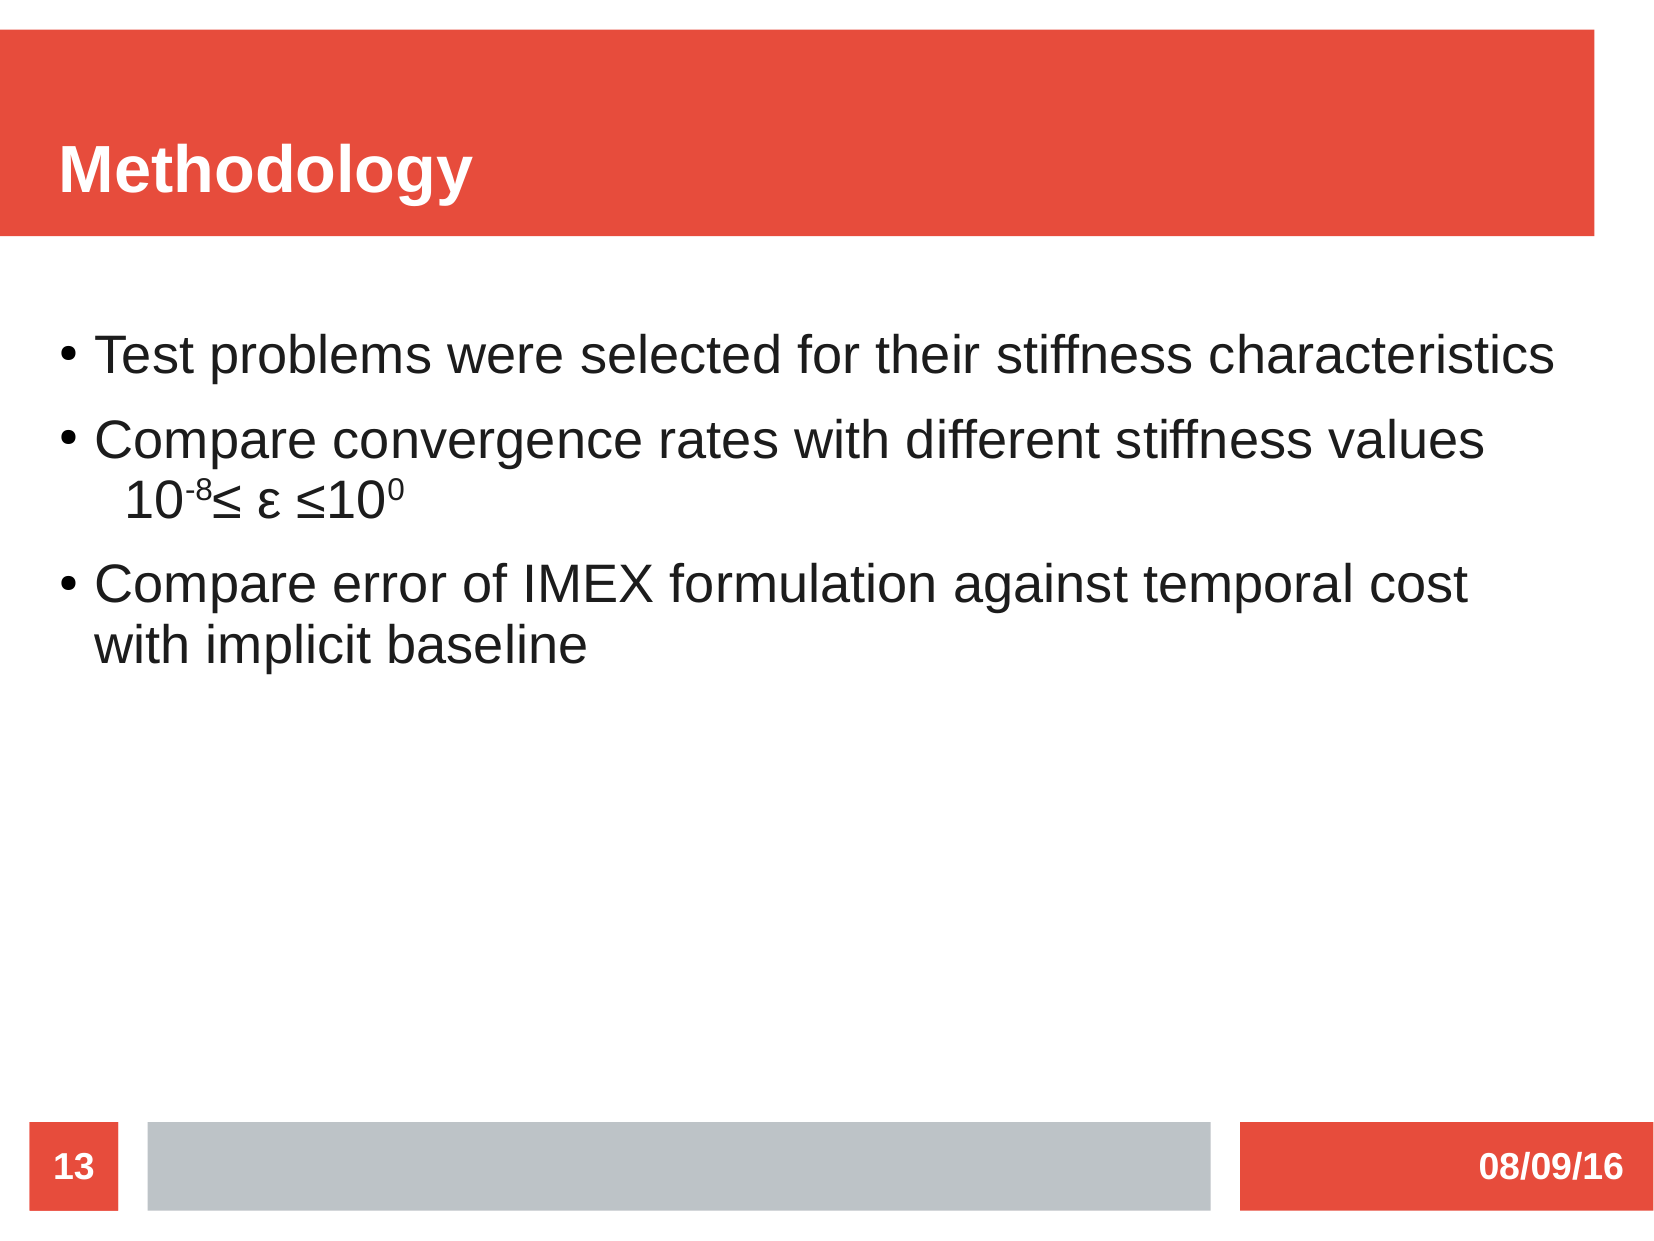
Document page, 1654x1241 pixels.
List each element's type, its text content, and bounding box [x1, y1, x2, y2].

list Test problems were selected for their stiffness characteristics Compare convergence rates with different stiffness values 10-8≤ ε ≤100 Compare error of IMEX formulation against temporal cost with implicit baseline [59, 324, 1565, 1093]
title Methodology [59, 59, 1595, 207]
